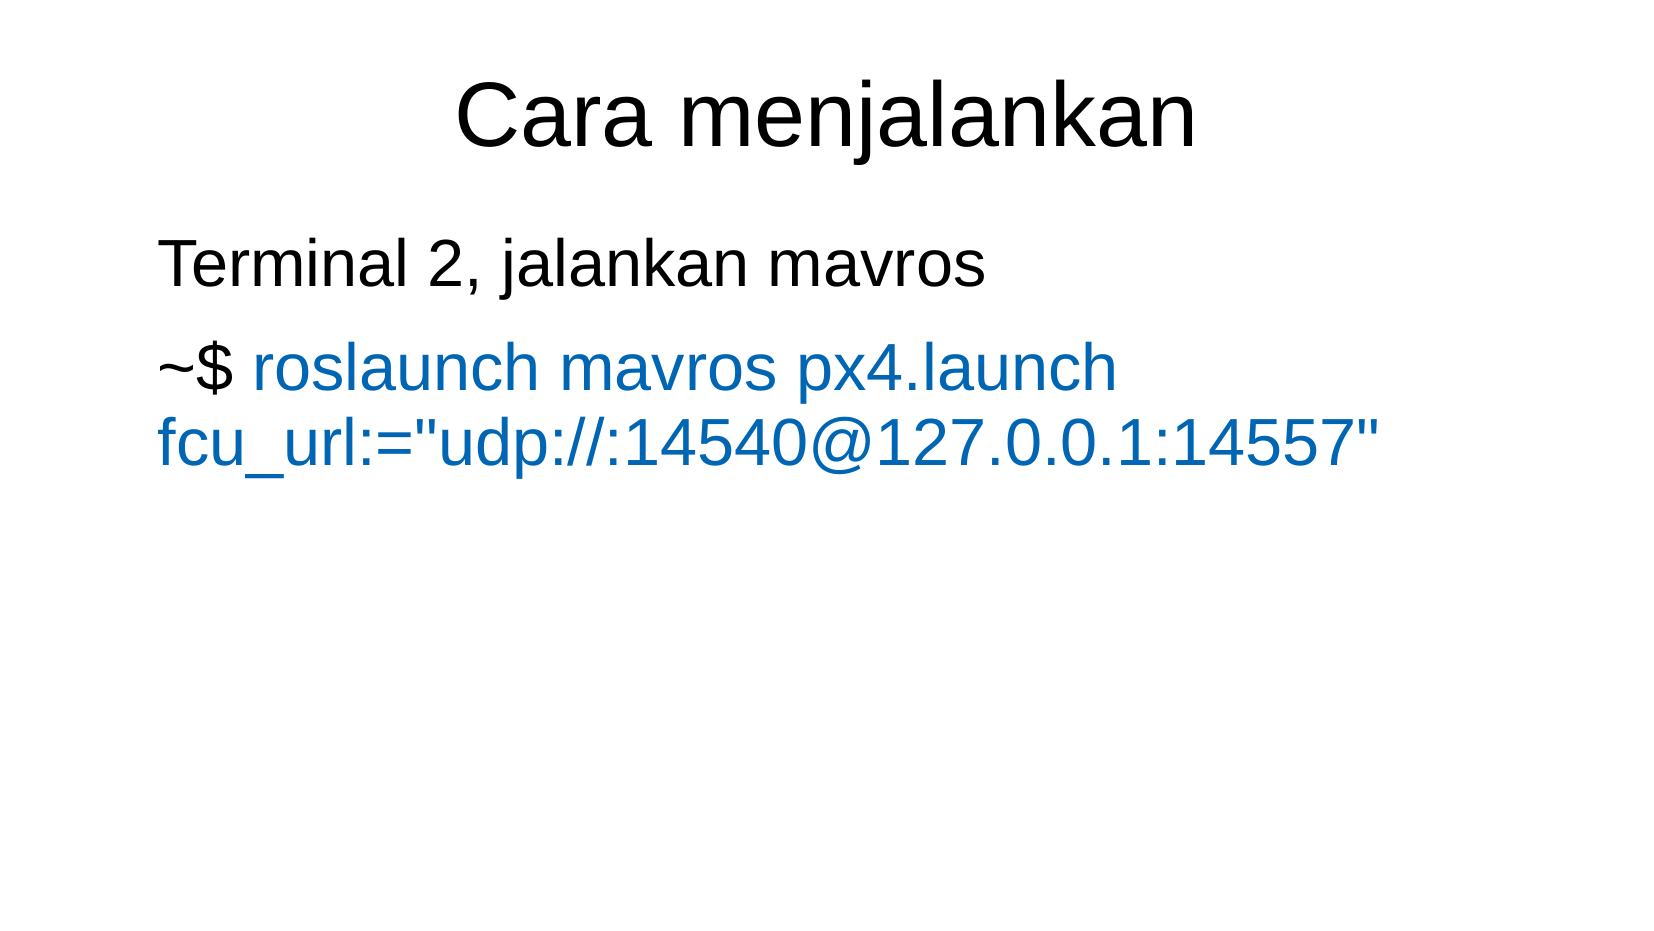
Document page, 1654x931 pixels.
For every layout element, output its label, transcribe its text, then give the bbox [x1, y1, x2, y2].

title Cara menjalankan [82, 37, 1571, 193]
list Terminal 2, jalankan mavros ~$ roslaunch mavros px4.launch fcu_url:="udp://:14540@127.0.0.1:14557" [86, 225, 1576, 766]
